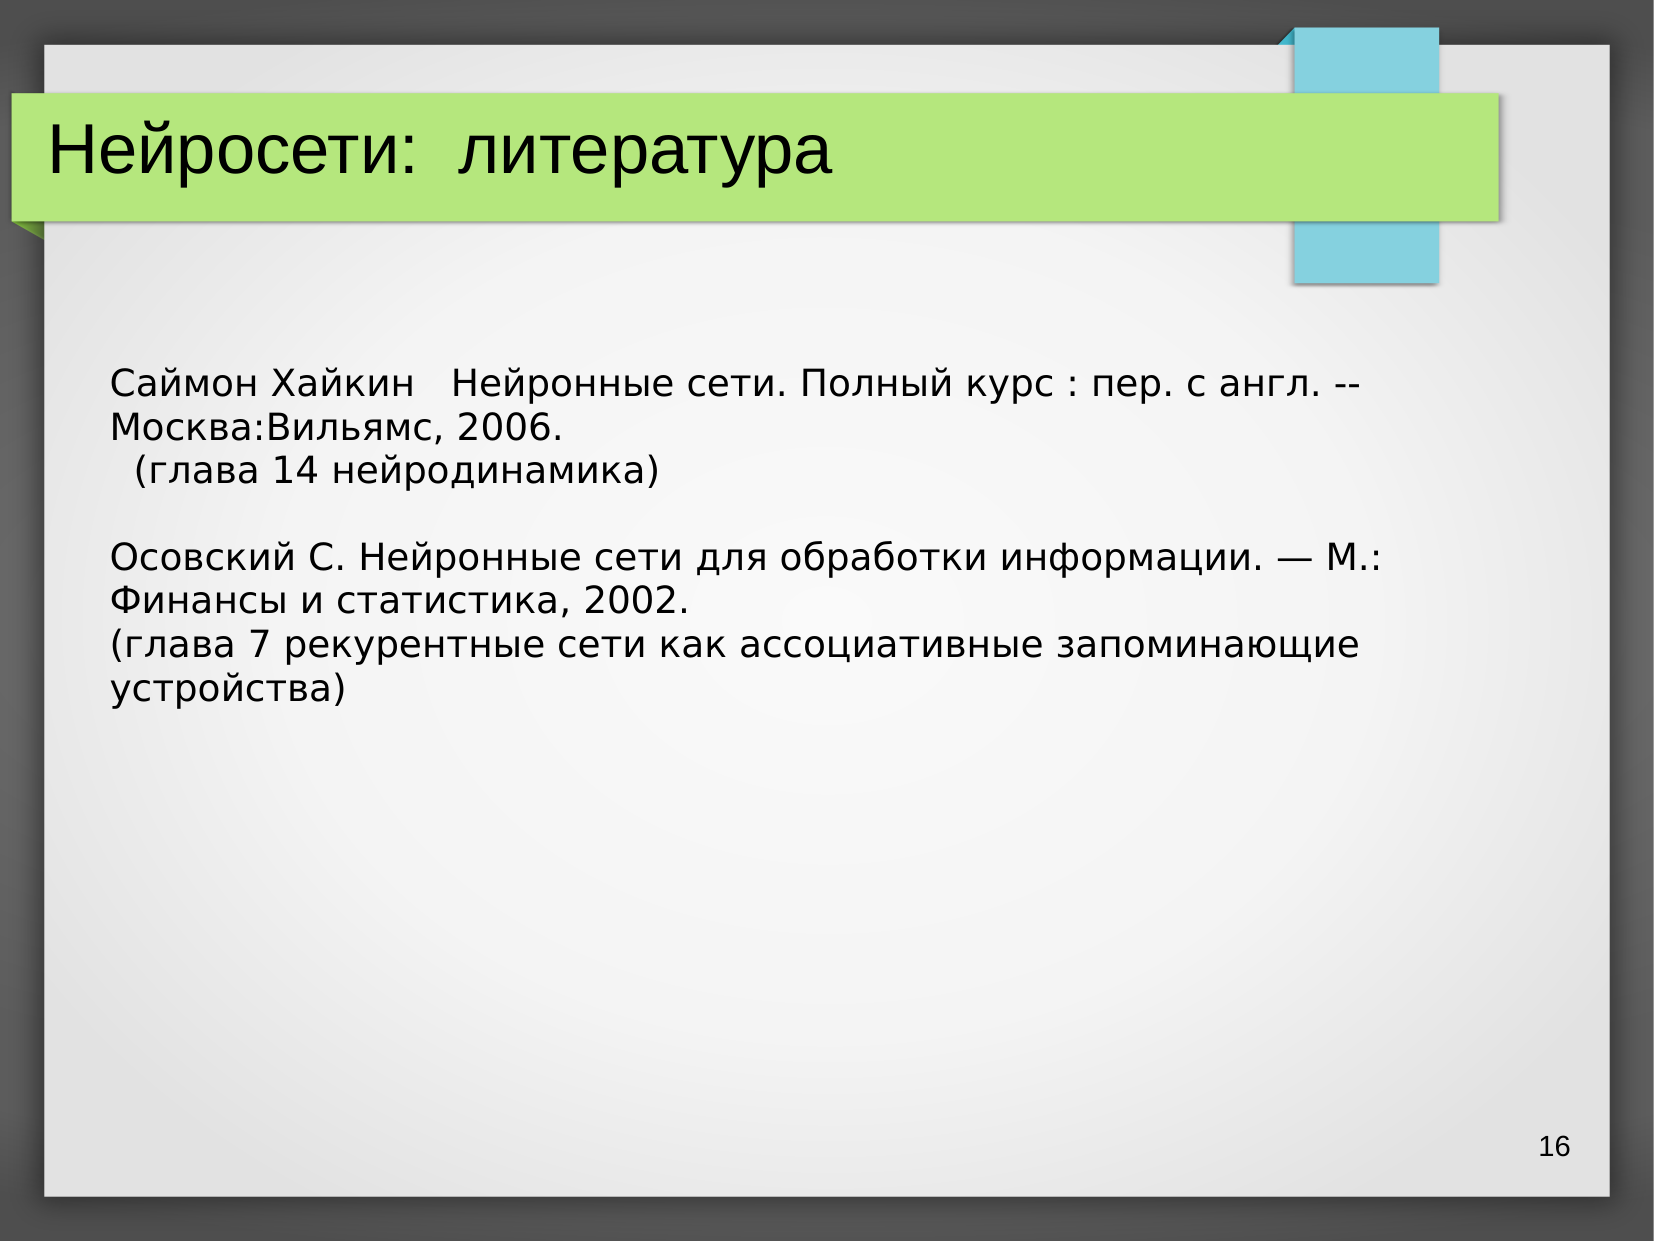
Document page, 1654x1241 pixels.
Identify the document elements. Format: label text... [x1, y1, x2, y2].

picture [0, 0, 1654, 1241]
text_box Саймон Хайкин Нейронные сети. Полный курс : пер. с англ. -- Москва:Вильямс, 2006. (глава 14 нейродинамика) Осовский С. Нейронные сети для обработки информации. — М.: Финансы и статистика, 2002. (глава 7 рекурентные сети как ассоциативные запоминающие устройства) [94, 354, 1571, 761]
title Нейросети: литература [47, 96, 1536, 201]
